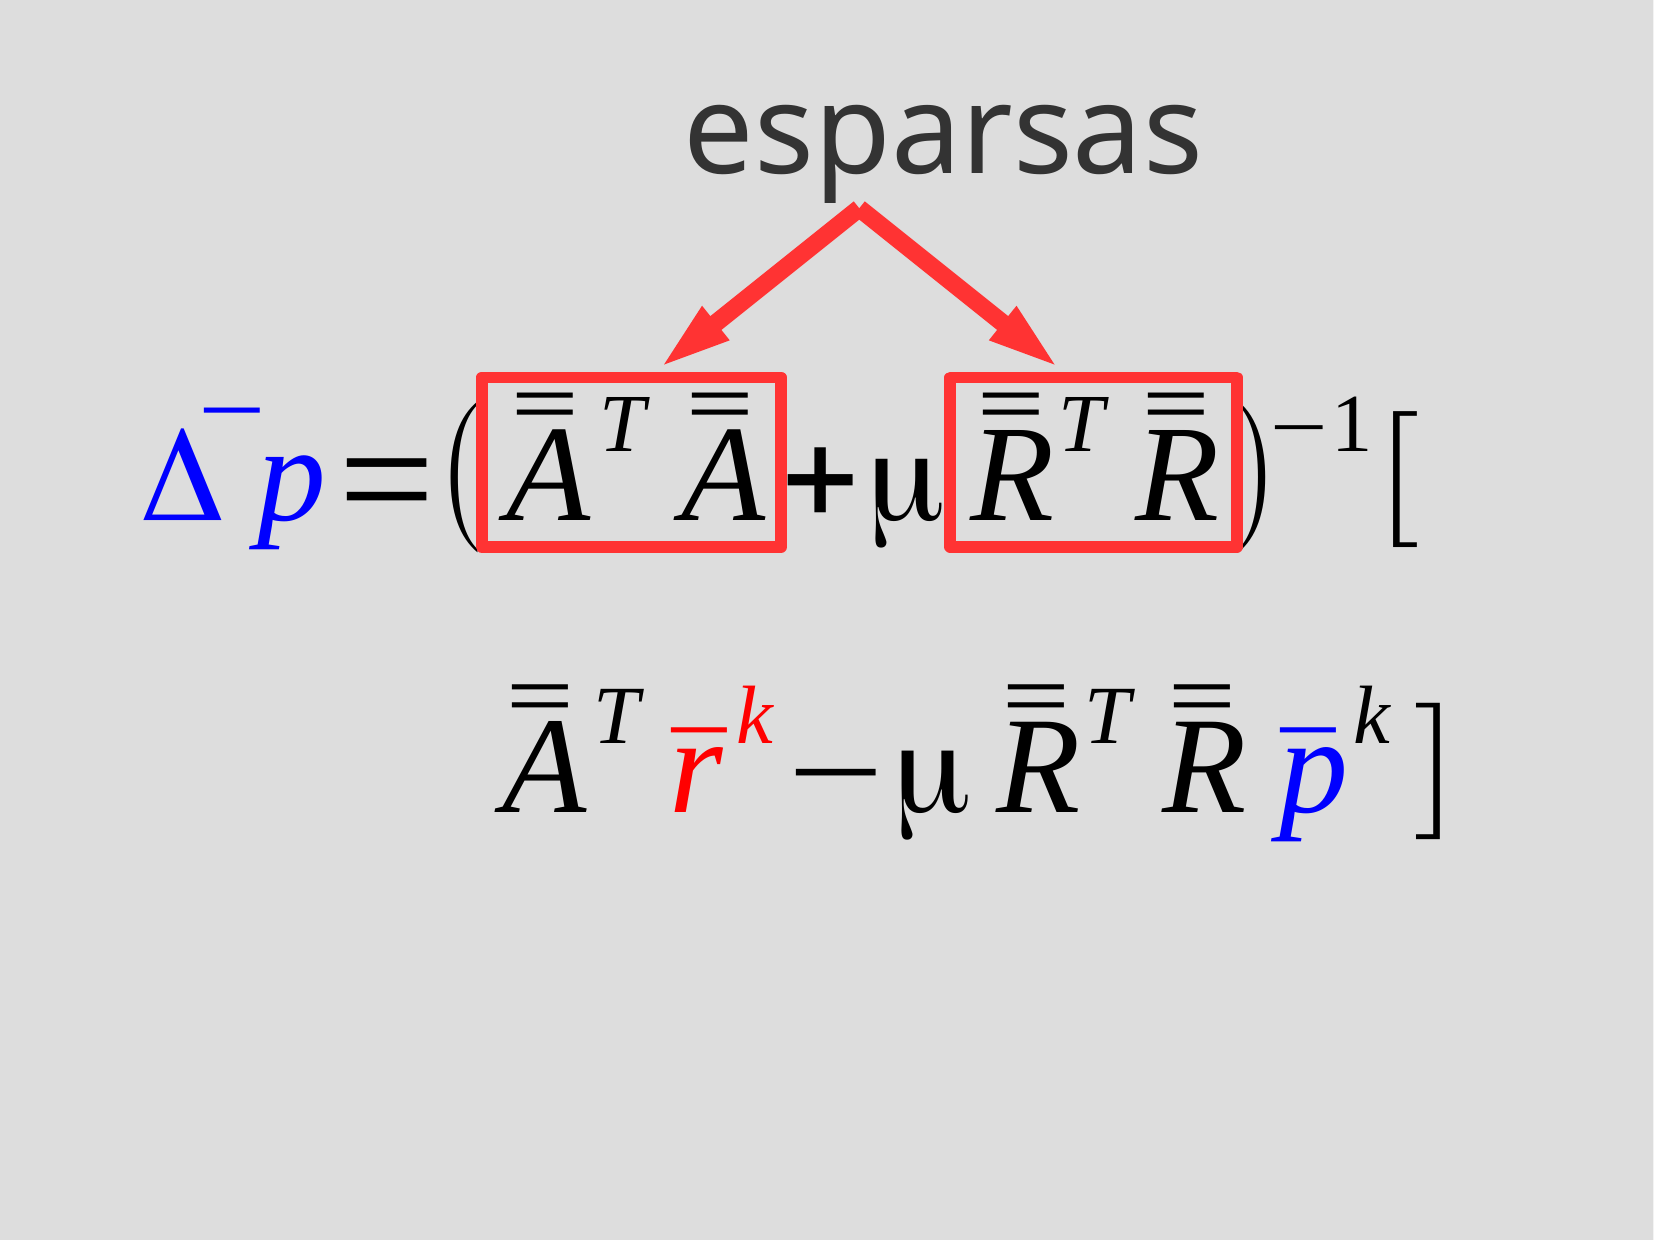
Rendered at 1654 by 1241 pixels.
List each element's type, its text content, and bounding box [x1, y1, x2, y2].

text_box esparsas [669, 32, 1081, 209]
chart [130, 377, 1432, 559]
chart [488, 383, 775, 541]
chart [956, 383, 1231, 541]
chart [481, 669, 1457, 847]
